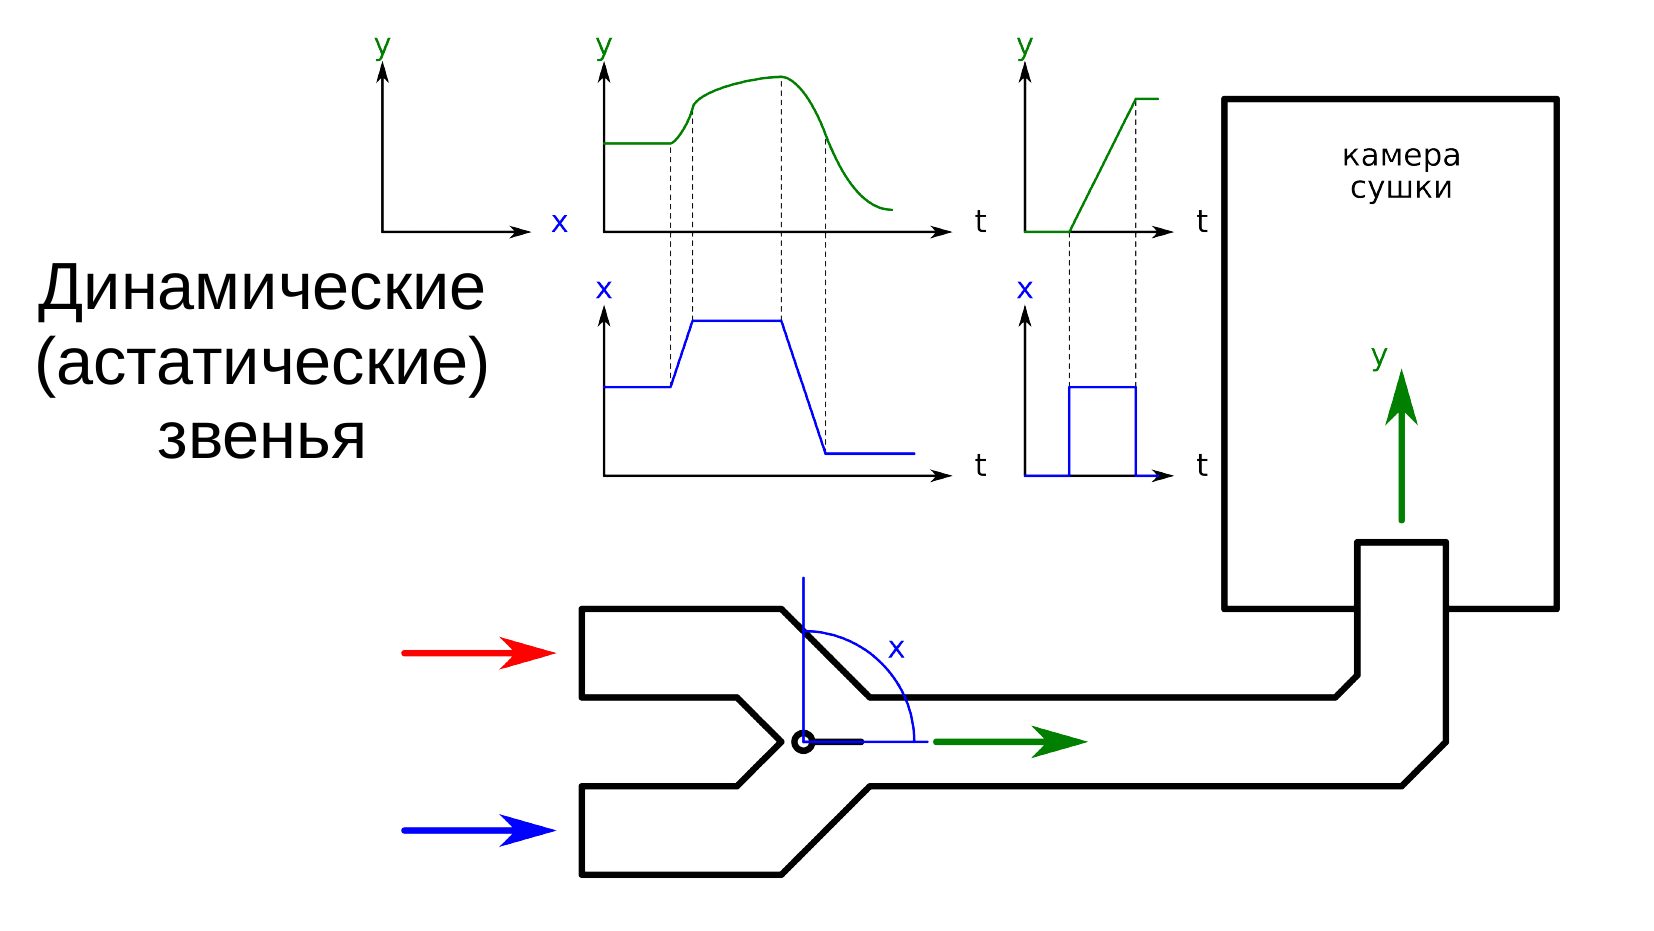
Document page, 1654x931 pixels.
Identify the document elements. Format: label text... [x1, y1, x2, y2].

title Динамические (астатические) звенья [0, 248, 338, 474]
picture [338, 0, 1654, 919]
